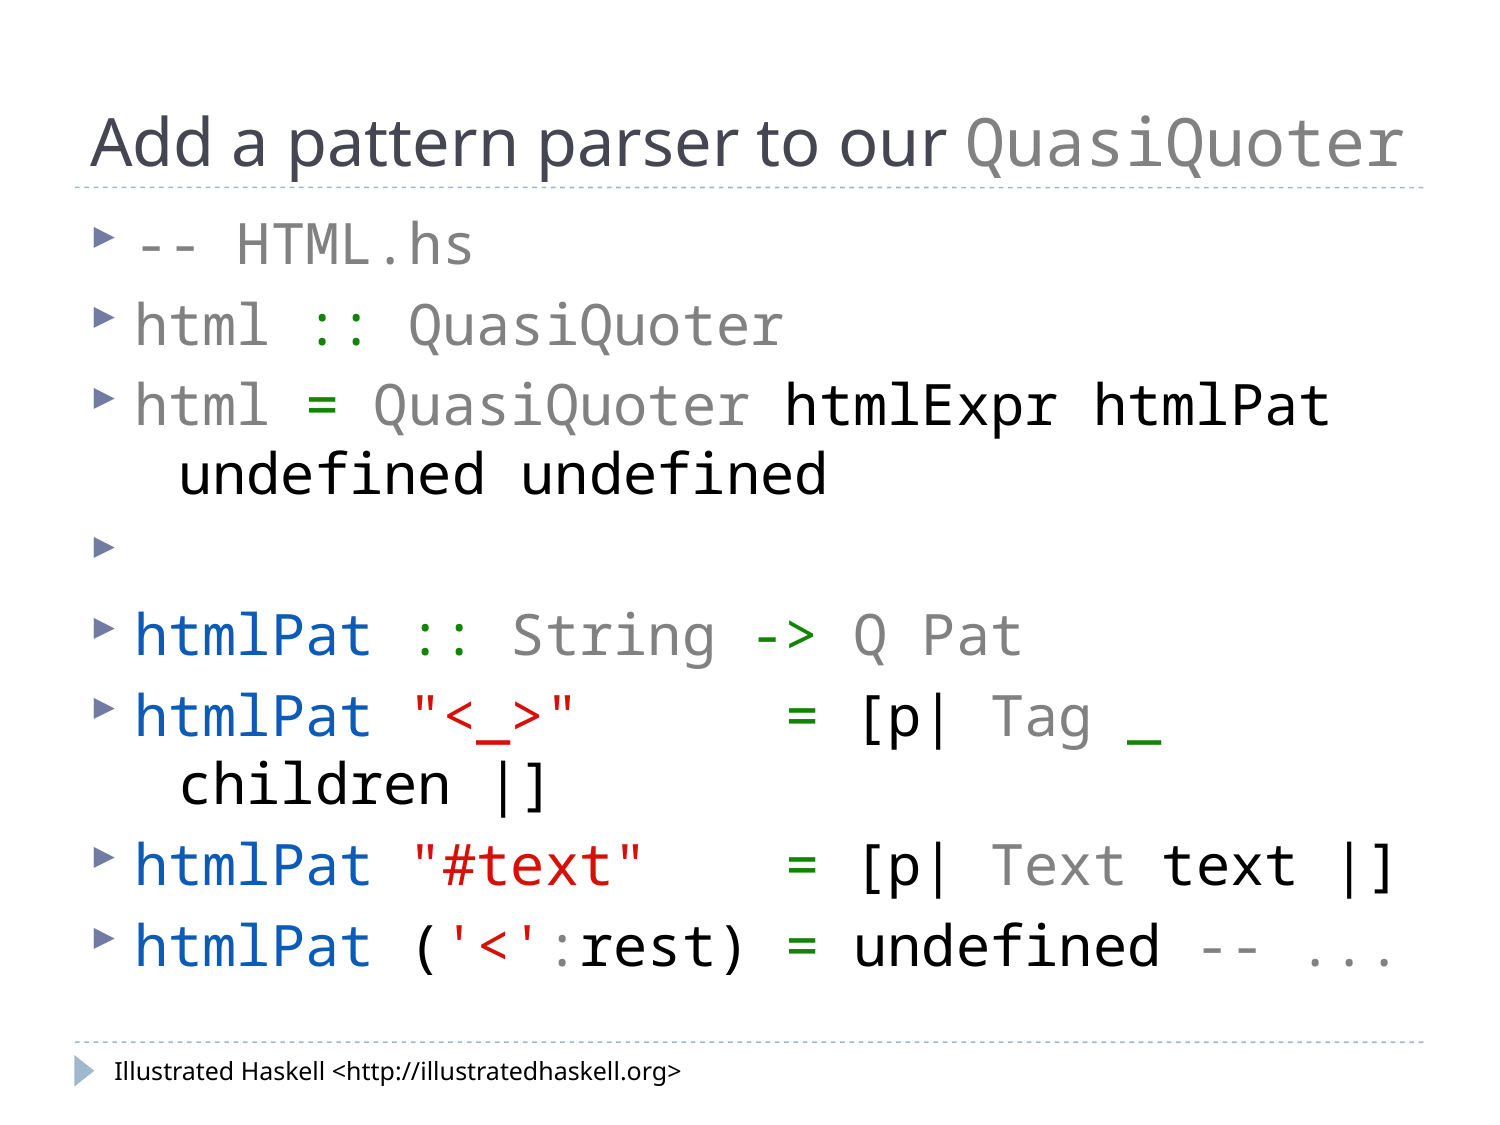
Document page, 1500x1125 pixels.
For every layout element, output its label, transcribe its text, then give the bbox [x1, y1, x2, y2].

title Add a pattern parser to our QuasiQuoter [75, 24, 1426, 188]
list -- HTML.hs html :: QuasiQuoter html = QuasiQuoter htmlExpr htmlPat undefined undefined htmlPat :: String -> Q Pat htmlPat "<_>" = [p| Tag _ children |] htmlPat "#text" = [p| Text text |] htmlPat ('<':rest) = undefined -- ... [75, 200, 1426, 1011]
